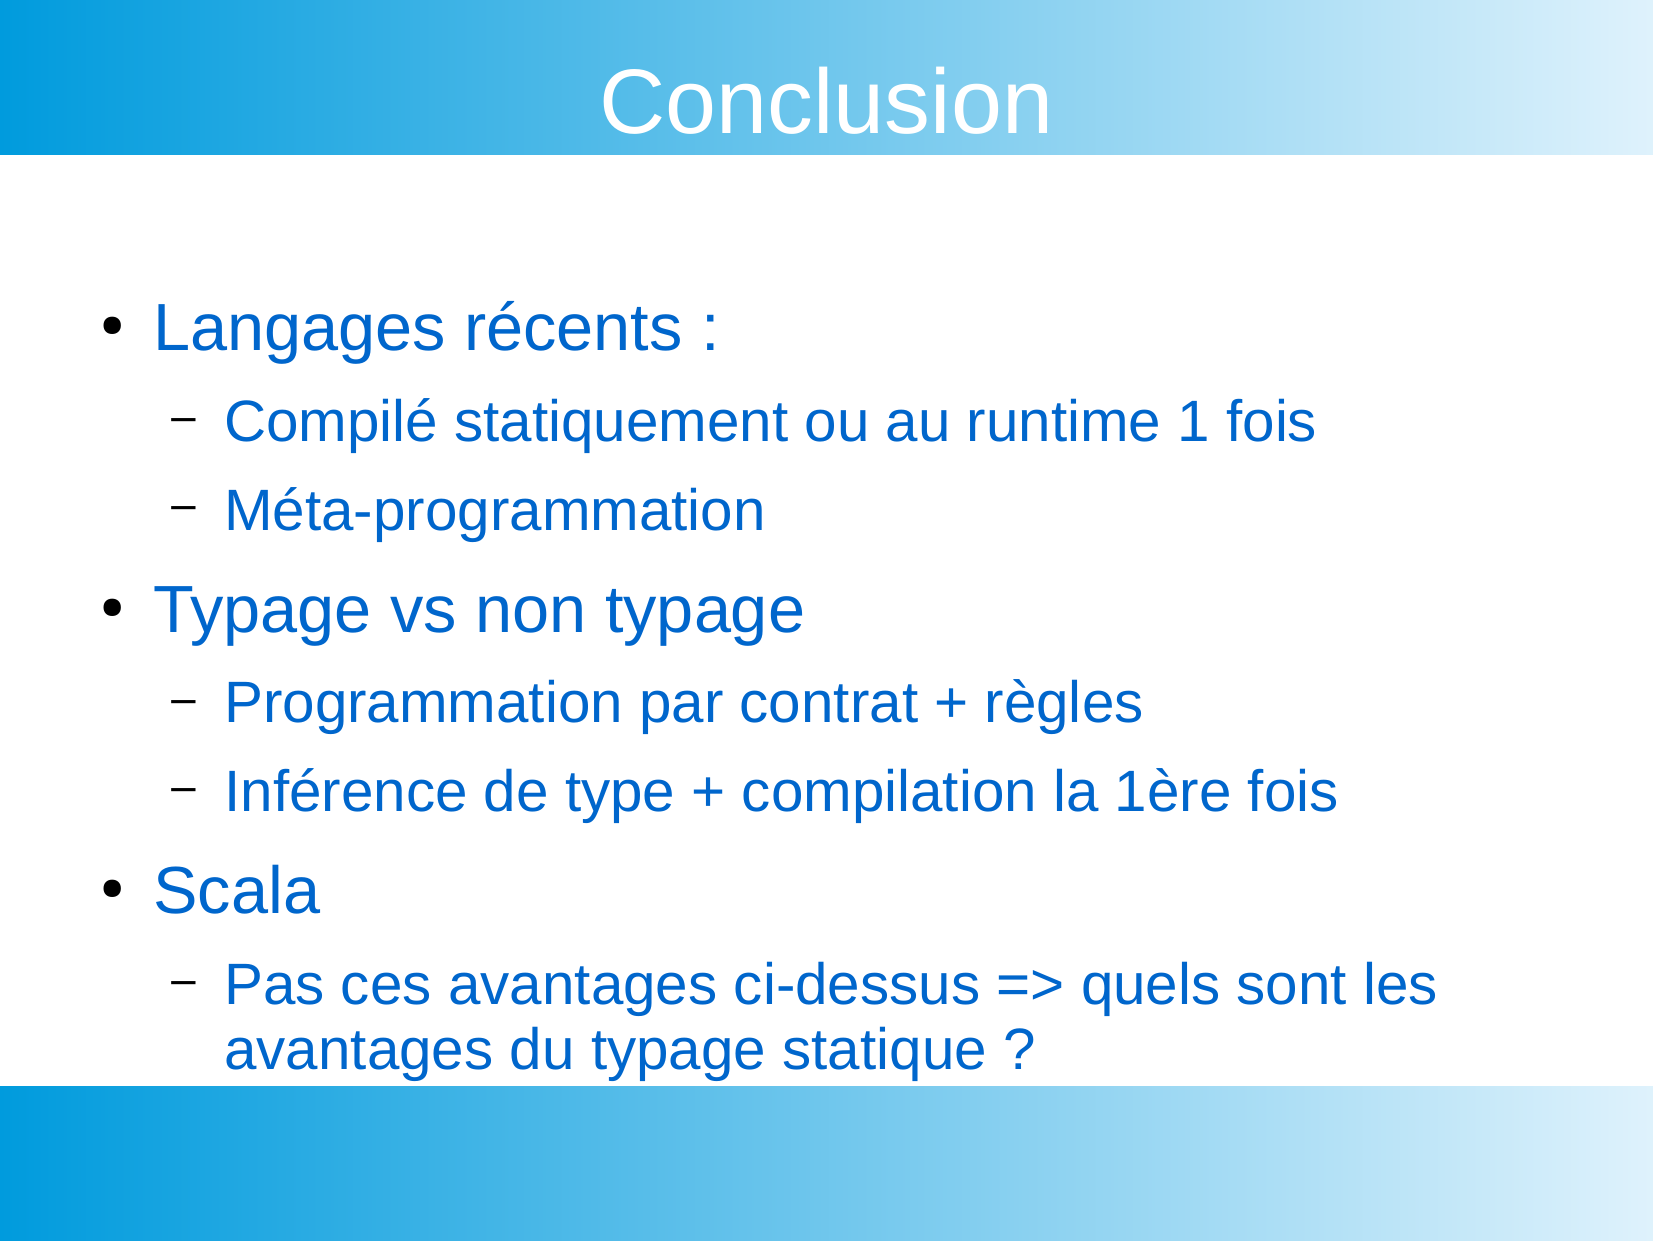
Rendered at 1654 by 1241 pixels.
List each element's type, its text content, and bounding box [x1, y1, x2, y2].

list Langages récents : Compilé statiquement ou au runtime 1 fois Méta-programmation Typage vs non typage Programmation par contrat + règles Inférence de type + compilation la 1ère fois Scala Pas ces avantages ci-dessus => quels sont les avantages du typage statique ? [82, 290, 1571, 1010]
title Conclusion [82, 49, 1571, 155]
